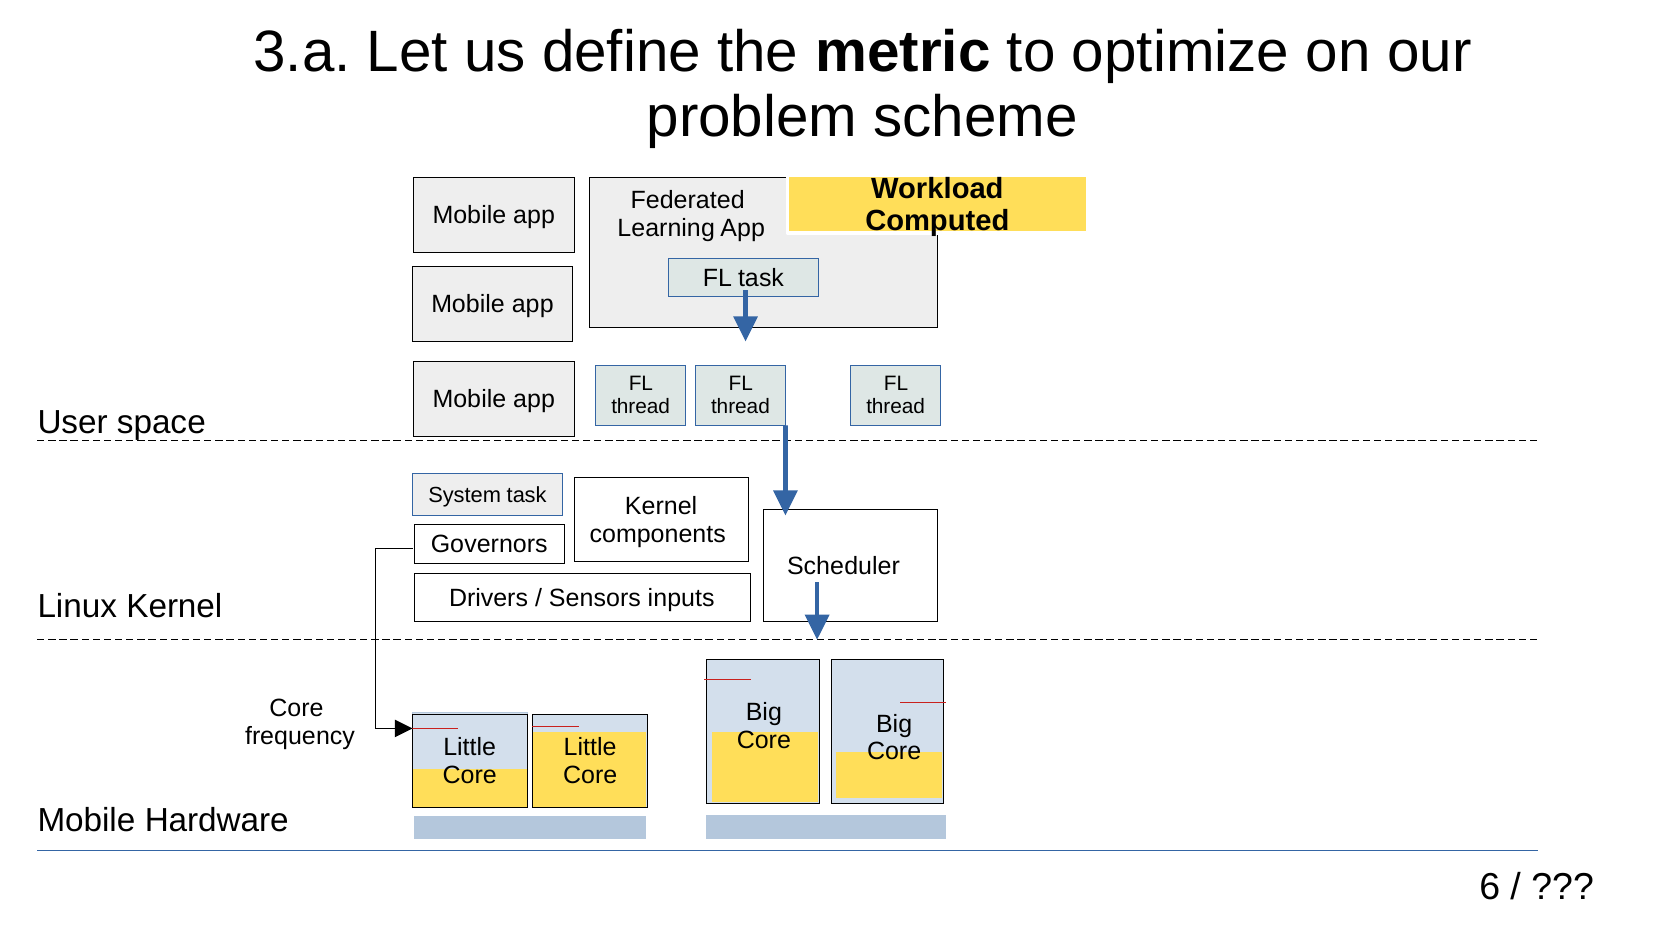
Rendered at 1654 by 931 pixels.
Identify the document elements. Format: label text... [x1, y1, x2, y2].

text_box Kernel components [574, 477, 749, 562]
text_box User space [37, 403, 301, 441]
text_box FL thread [850, 365, 941, 426]
text_box Little Core [412, 714, 528, 808]
text_box Federated Learning App [599, 195, 784, 233]
text_box FL task [668, 258, 819, 297]
text_box Little Core [532, 714, 648, 808]
text_box Mobile app [412, 266, 573, 342]
text_box Linux Kernel [37, 586, 301, 625]
text_box Mobile app [413, 177, 575, 253]
text_box [831, 659, 944, 804]
text_box [706, 659, 820, 679]
text_box Big Core [836, 690, 952, 784]
text_box [706, 772, 820, 804]
title 3.a. Let us define the metric to optimize on our problem scheme [225, 0, 1501, 169]
text_box Big Core [706, 679, 822, 772]
text_box [414, 816, 646, 839]
text_box Core frequency [225, 702, 376, 741]
text_box [589, 177, 938, 328]
text_box Drivers / Sensors inputs [414, 573, 751, 622]
text_box [706, 815, 946, 839]
text_box System task [412, 473, 563, 516]
text_box Workload Computed [787, 175, 1088, 233]
text_box Mobile app [413, 361, 575, 437]
text_box FL thread [695, 365, 786, 426]
text_box Scheduler [763, 509, 938, 622]
text_box FL thread [595, 365, 686, 426]
text_box Mobile Hardware [37, 789, 376, 851]
text_box Governors [414, 524, 565, 564]
text_box 6 / ??? [1464, 858, 1653, 929]
